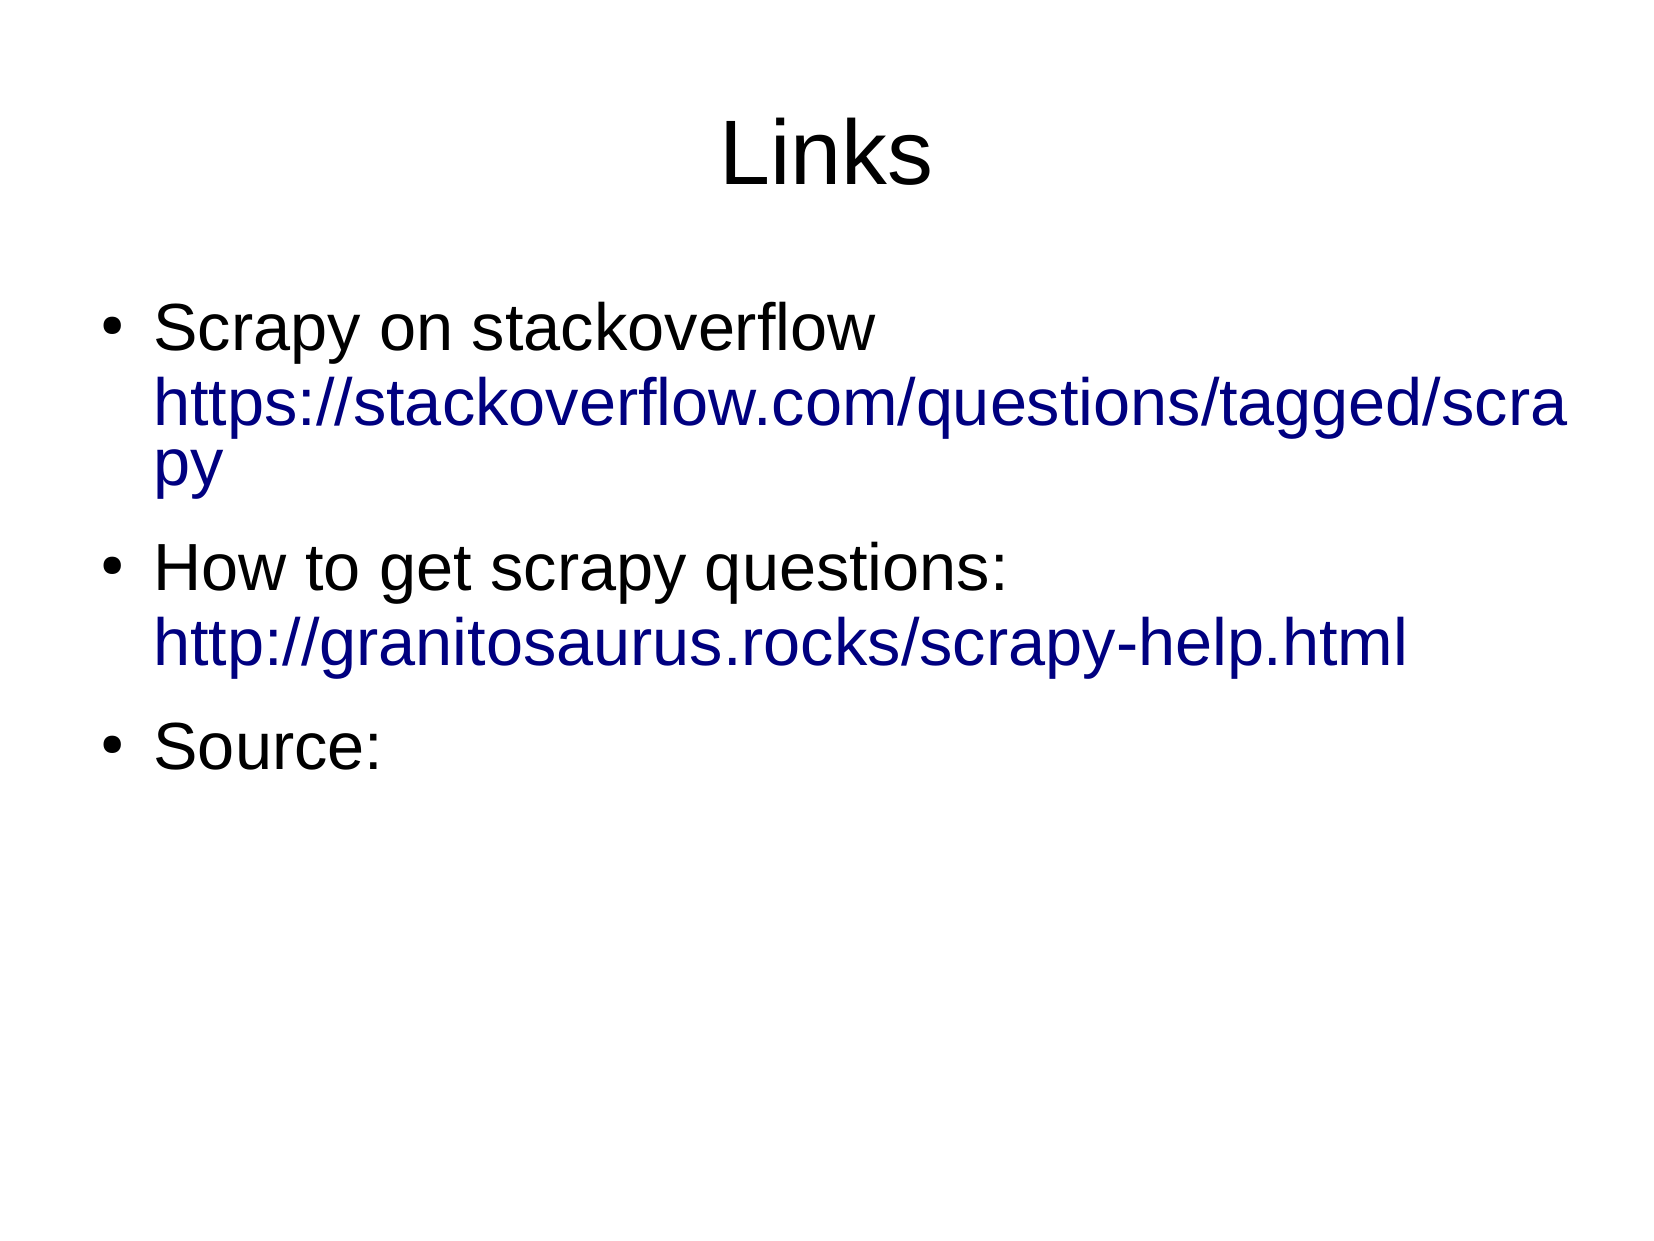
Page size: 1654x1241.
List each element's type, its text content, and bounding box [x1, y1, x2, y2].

list Scrapy on stackoverflow https://stackoverflow.com/questions/tagged/scrapy How to get scrapy questions: http://granitosaurus.rocks/scrapy-help.html Source: [82, 290, 1571, 1010]
title Links [82, 49, 1571, 257]
